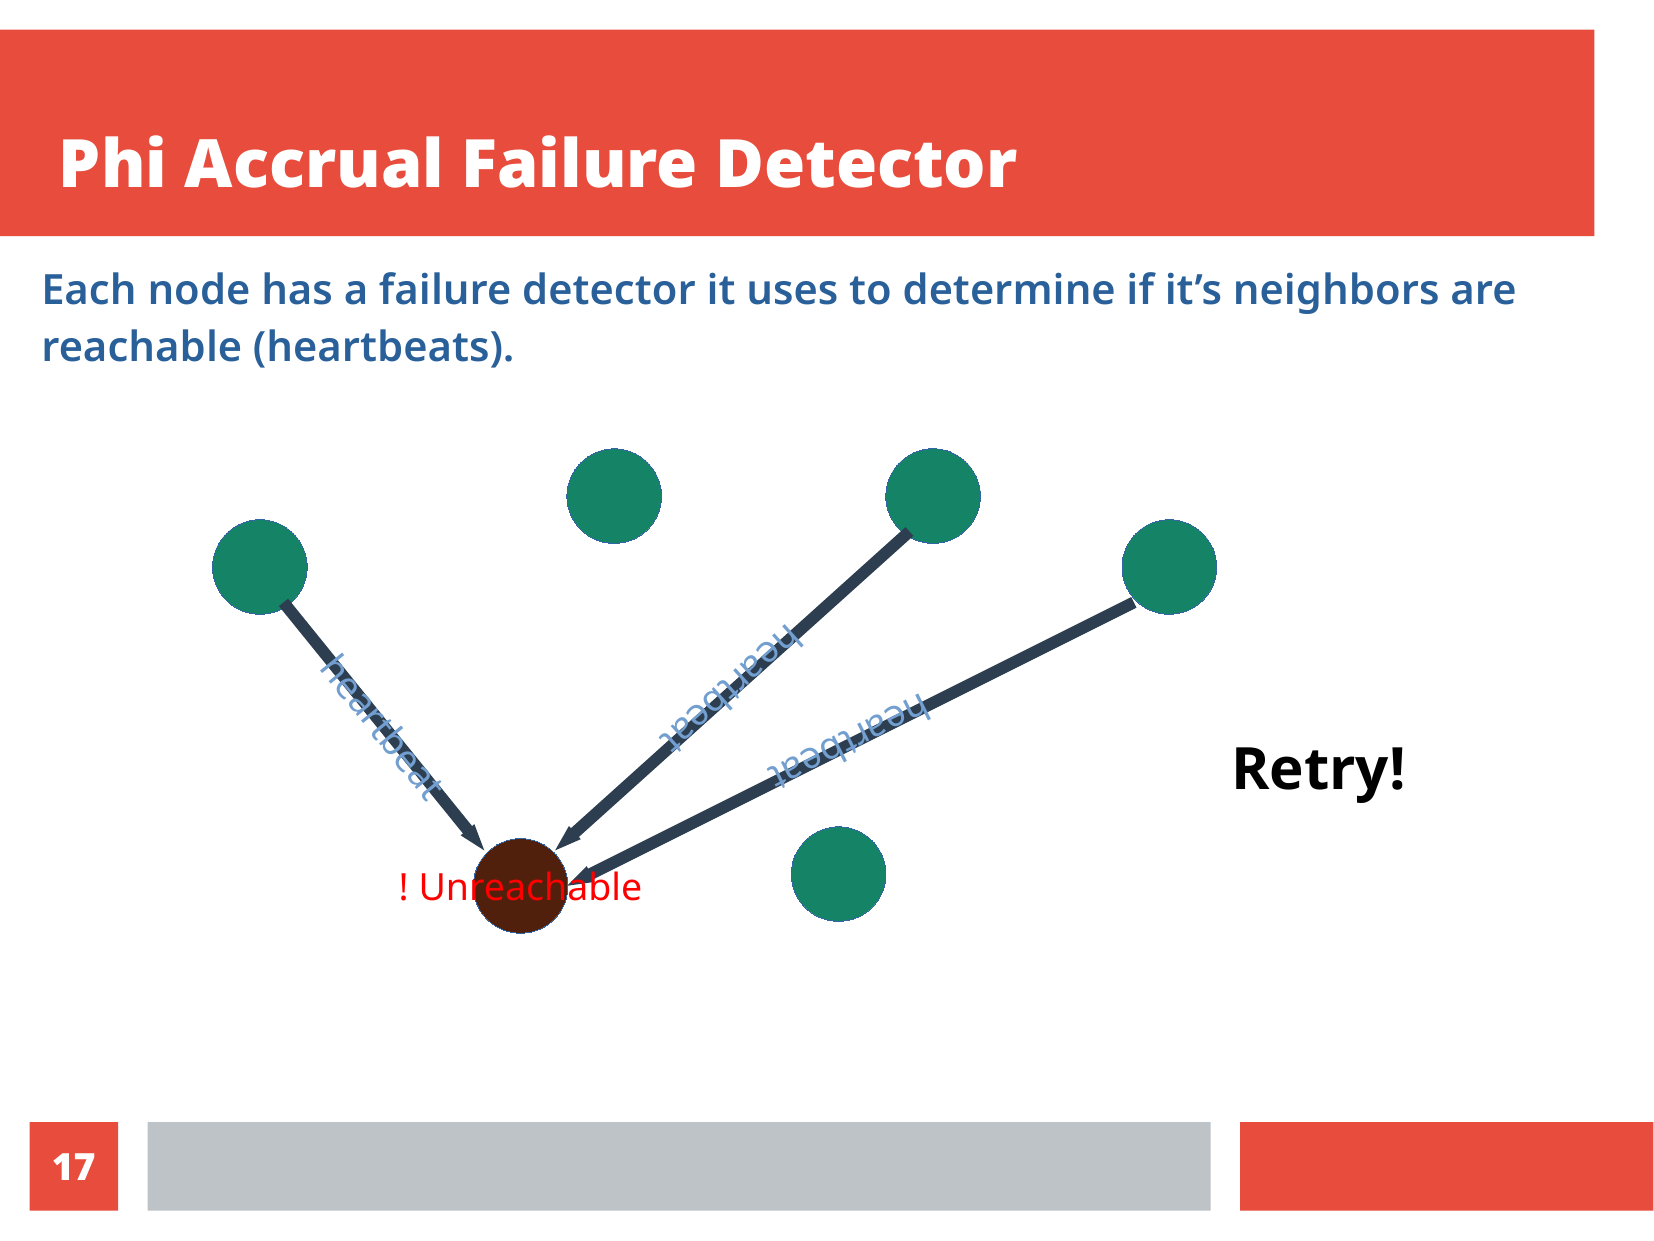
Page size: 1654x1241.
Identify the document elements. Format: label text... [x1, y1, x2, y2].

title Phi Accrual Failure Detector [59, 59, 1595, 207]
text_box ! Unreachable [473, 838, 568, 934]
text_box [566, 448, 662, 544]
text_box Retry! [1216, 720, 1477, 866]
text_box [791, 826, 886, 922]
text_box [212, 519, 308, 615]
text_box [885, 448, 981, 544]
list Each node has a failure detector it uses to determine if it’s neighbors are reachable (heartbeats). [41, 259, 1548, 449]
text_box [1122, 519, 1217, 615]
